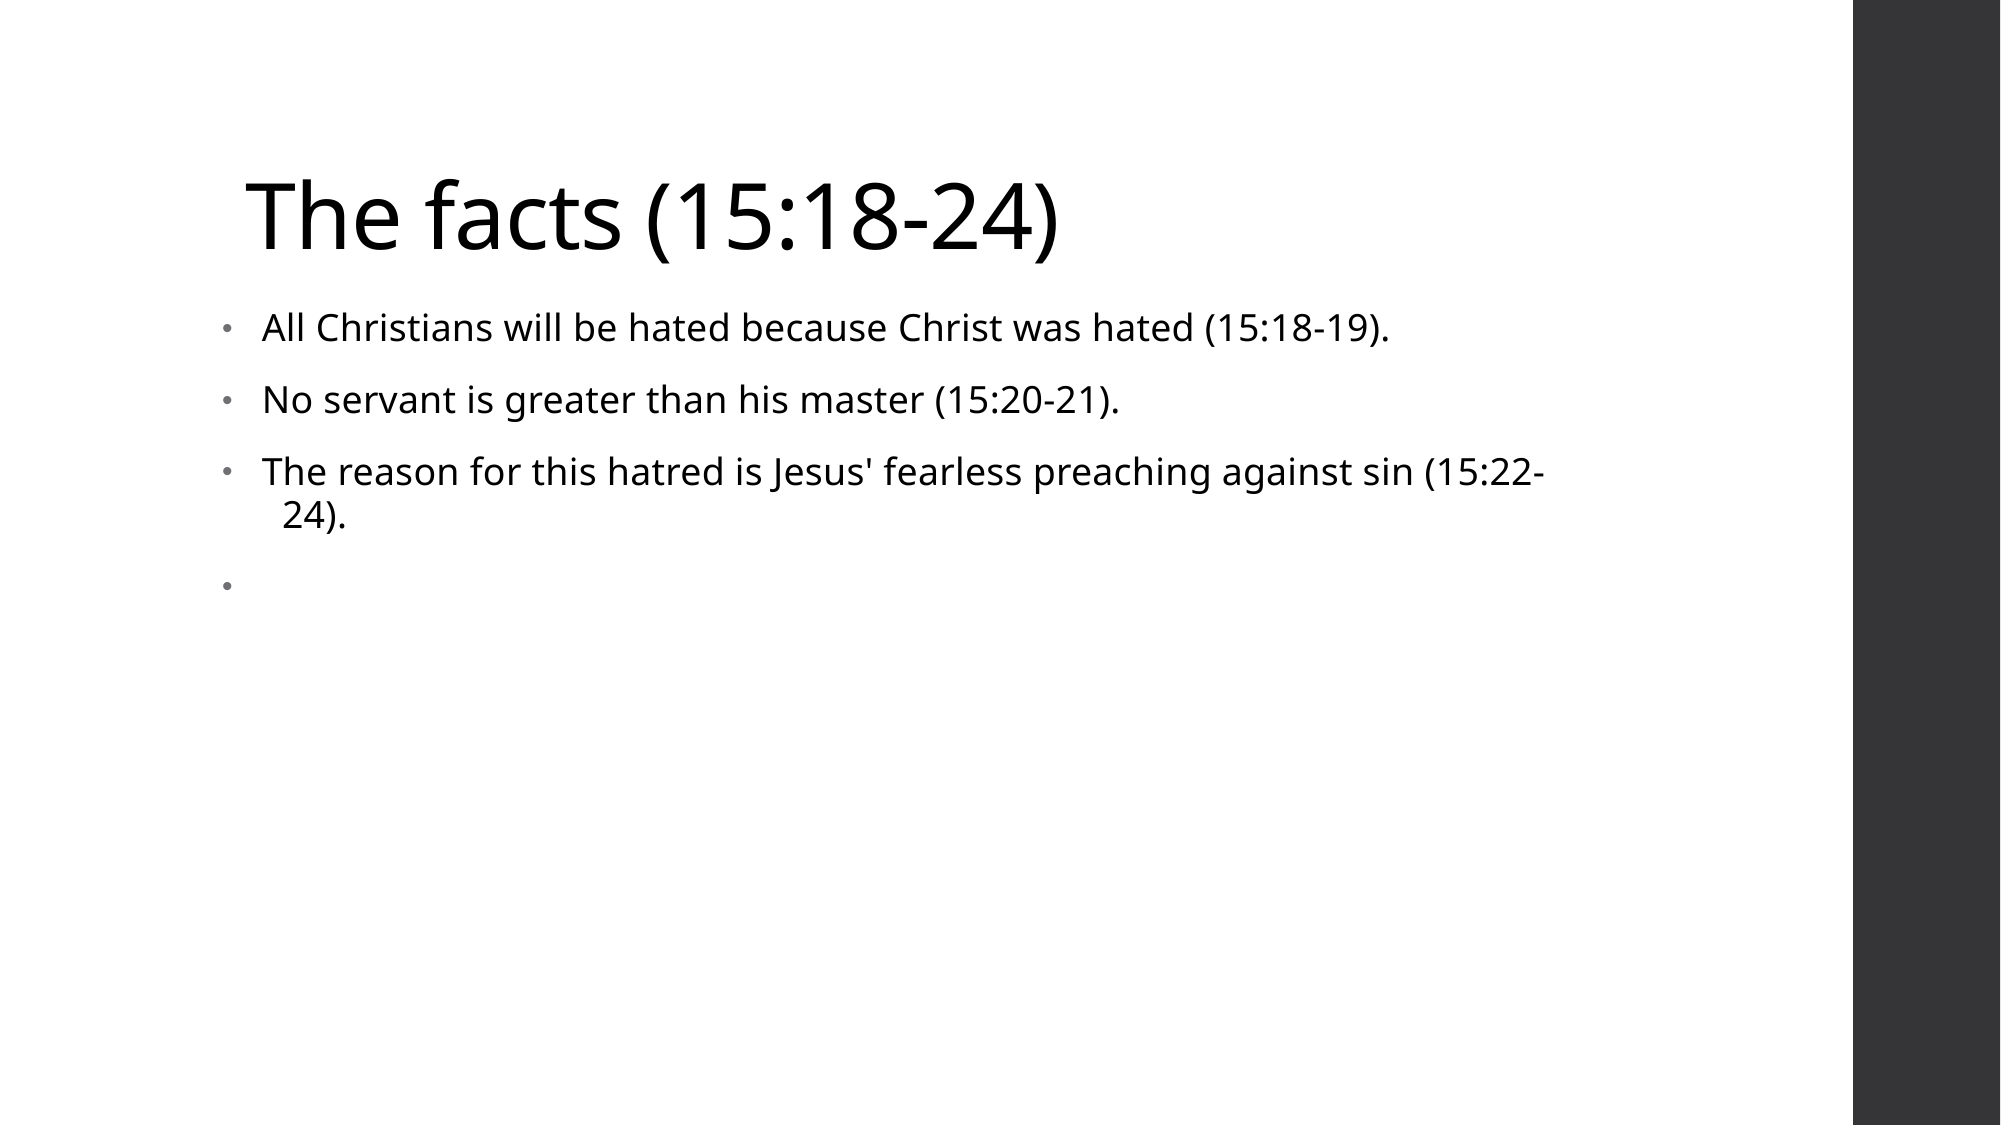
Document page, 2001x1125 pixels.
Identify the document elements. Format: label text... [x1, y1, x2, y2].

title The facts (15:18-24) [206, 60, 1797, 278]
list All Christians will be hated because Christ was hated (15:18-19). No servant is greater than his master (15:20-21). The reason for this hatred is Jesus' fearless preaching against sin (15:22-24). [206, 299, 1617, 1014]
